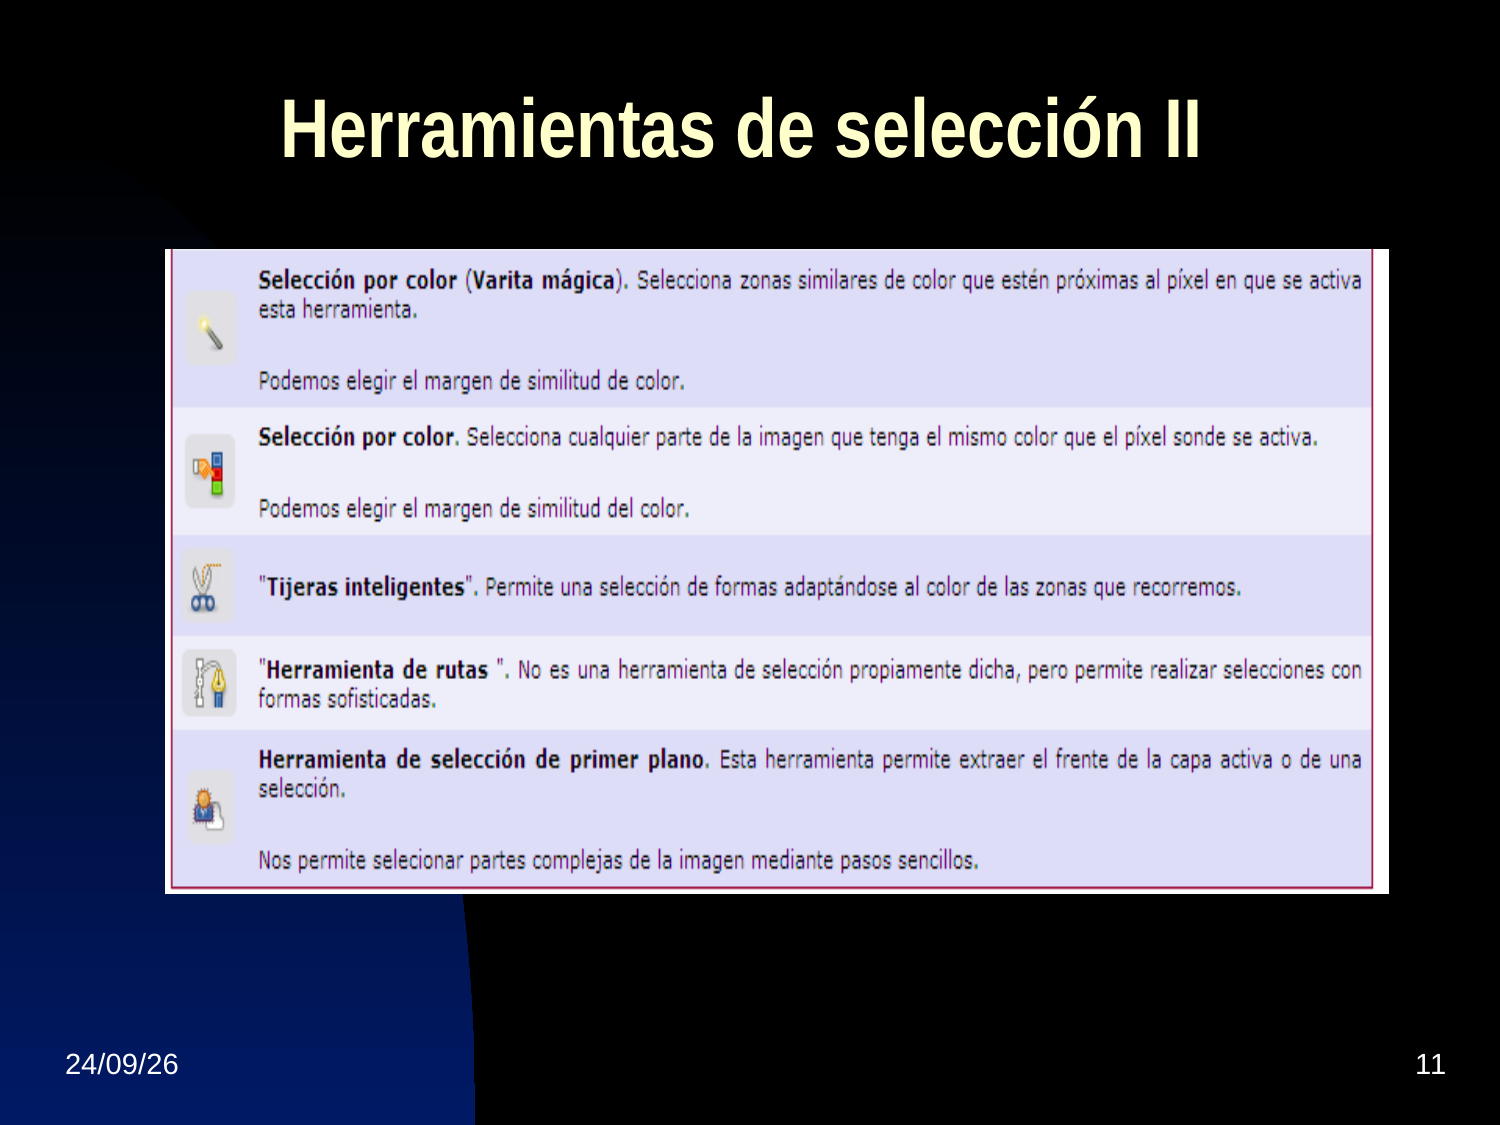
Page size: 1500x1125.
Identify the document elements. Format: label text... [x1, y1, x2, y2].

picture [165, 249, 1389, 894]
title Herramientas de selección II [265, 42, 1266, 231]
